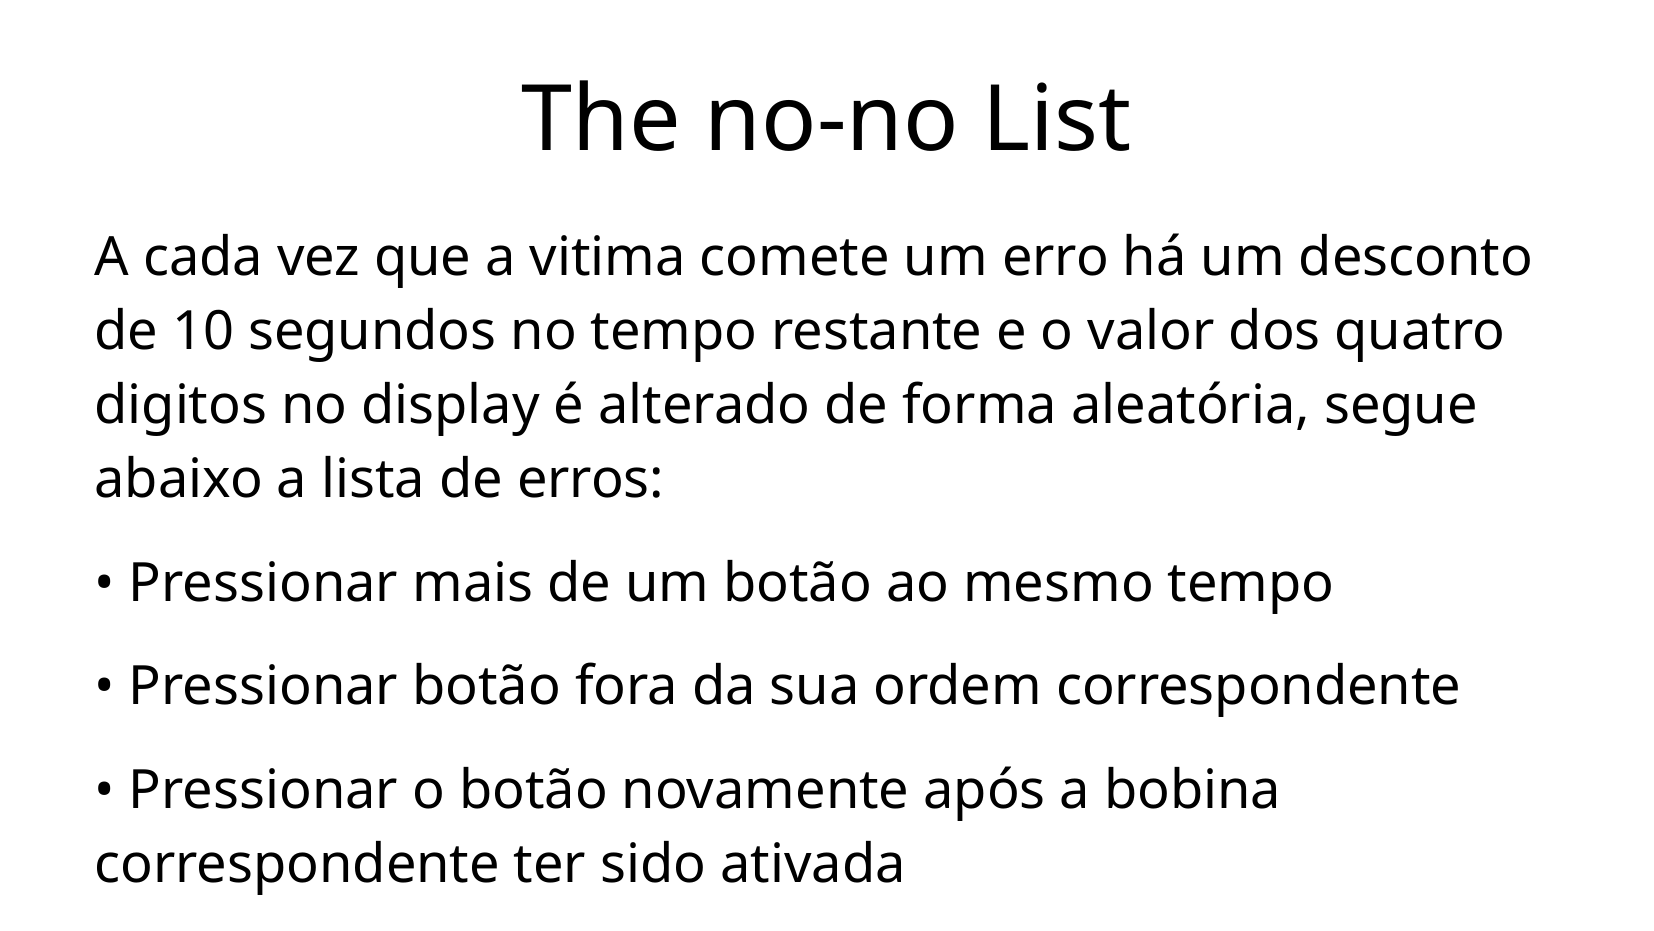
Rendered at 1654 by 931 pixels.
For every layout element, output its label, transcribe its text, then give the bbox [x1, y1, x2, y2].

title The no-no List [82, 37, 1571, 193]
text_box A cada vez que a vitima comete um erro há um desconto de 10 segundos no tempo restante e o valor dos quatro digitos no display é alterado de forma aleatória, segue abaixo a lista de erros: • Pressionar mais de um botão ao mesmo tempo • Pressionar botão fora da sua ordem correspondente • Pressionar o botão novamente após a bobina correspondente ter sido ativada [76, 200, 1565, 916]
